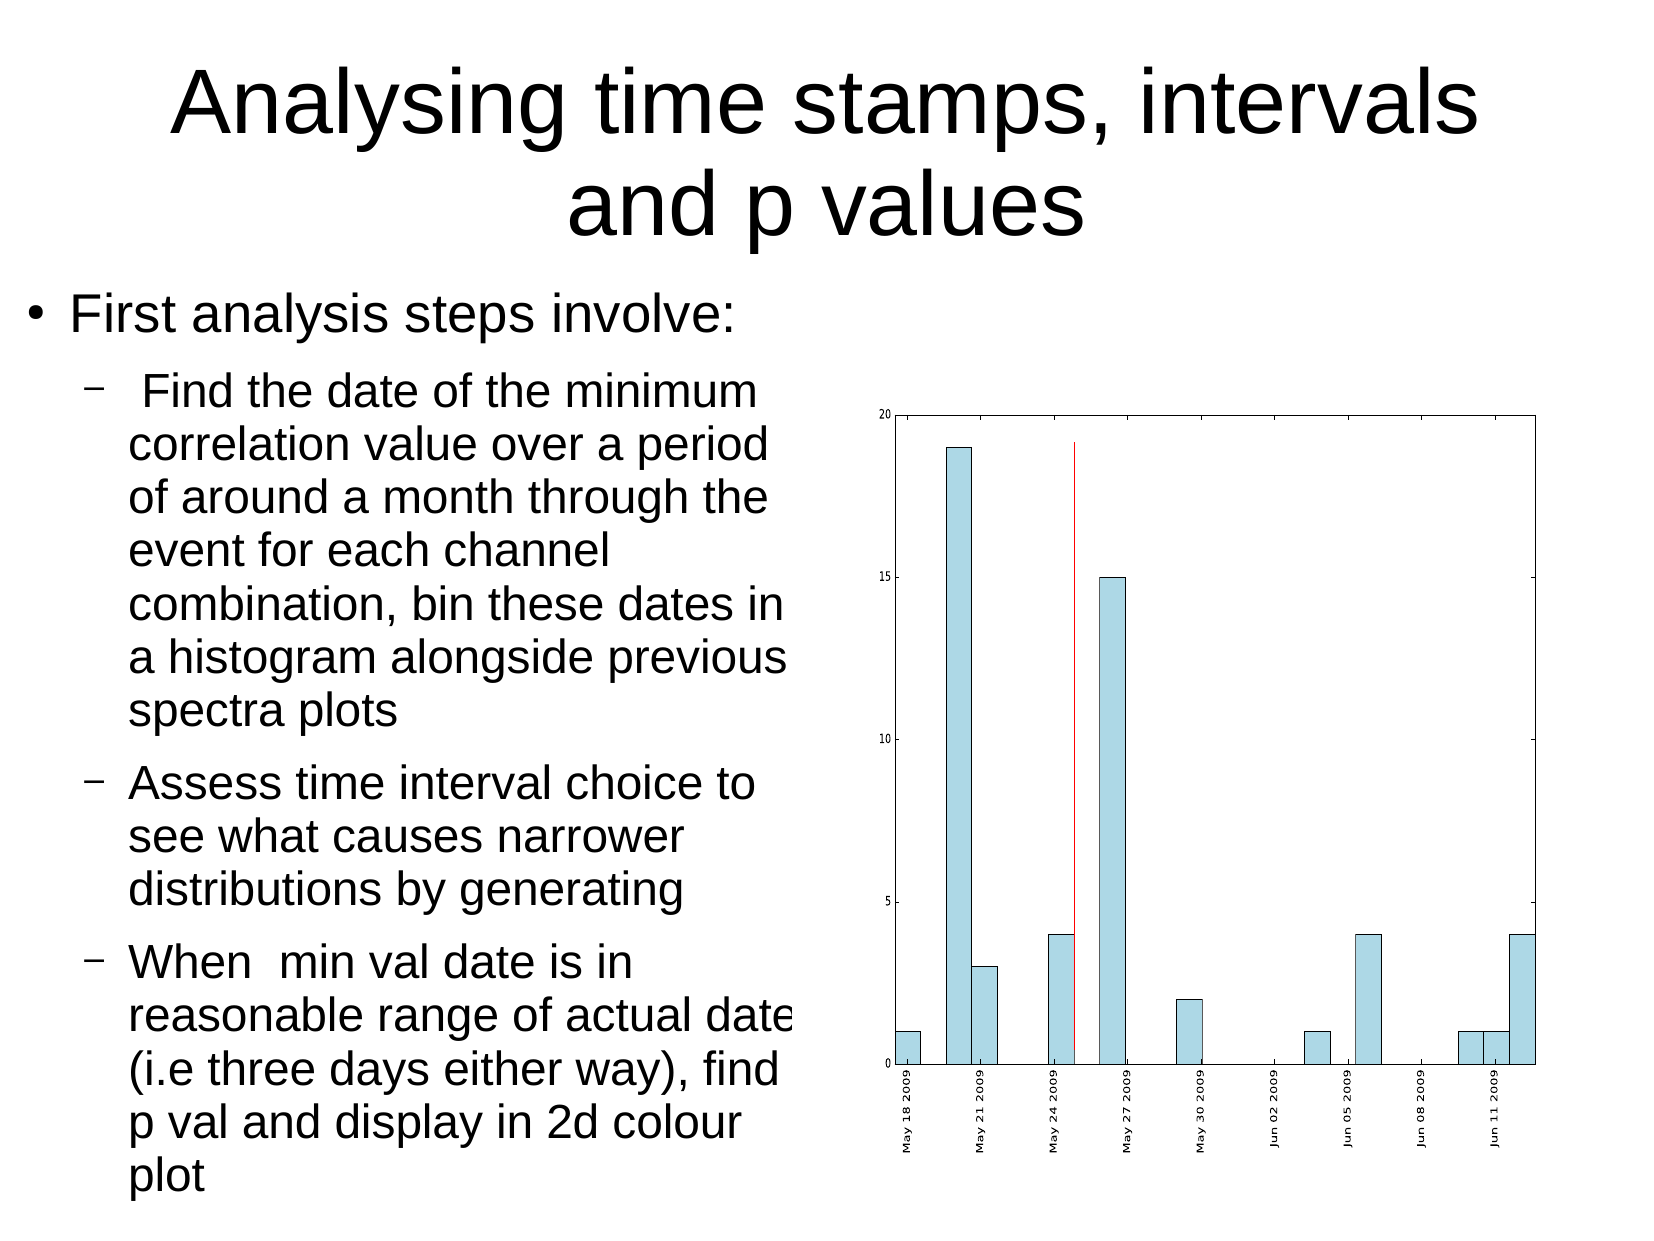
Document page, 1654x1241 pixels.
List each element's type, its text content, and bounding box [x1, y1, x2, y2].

title Analysing time stamps, intervals and p values [82, 49, 1571, 257]
list First analysis steps involve: Find the date of the minimum correlation value over a period of around a month through the event for each channel combination, bin these dates in a histogram alongside previous spectra plots Assess time interval choice to see what causes narrower distributions by generating When min val date is in reasonable range of actual date (i.e three days either way), find p val and display in 2d colour plot [11, 283, 804, 1217]
picture [791, 330, 1619, 1170]
